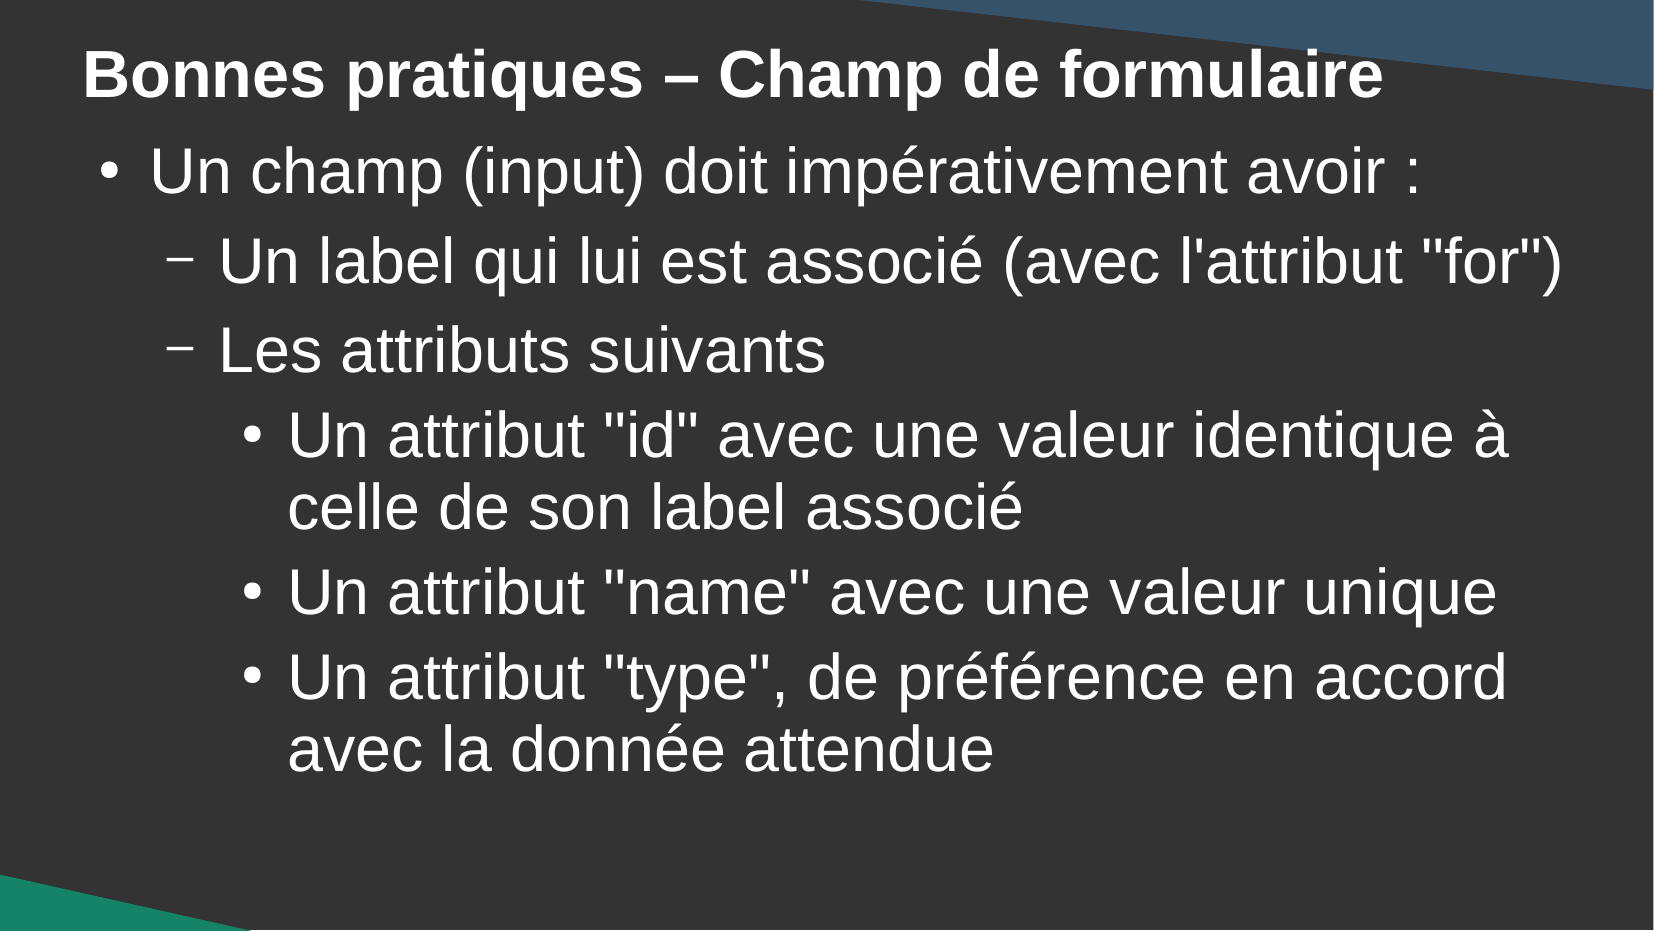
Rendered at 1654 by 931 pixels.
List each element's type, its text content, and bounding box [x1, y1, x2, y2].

text_box [858, 0, 1654, 90]
list Un champ (input) doit impérativement avoir : Un label qui lui est associé (avec l'attribut "for") Les attributs suivants Un attribut "id" avec une valeur identique à celle de son label associé Un attribut "name" avec une valeur unique Un attribut "type", de préférence en accord avec la donnée attendue [80, 135, 1605, 798]
text_box [0, 874, 253, 931]
title Bonnes pratiques – Champ de formulaire [82, 37, 1571, 122]
